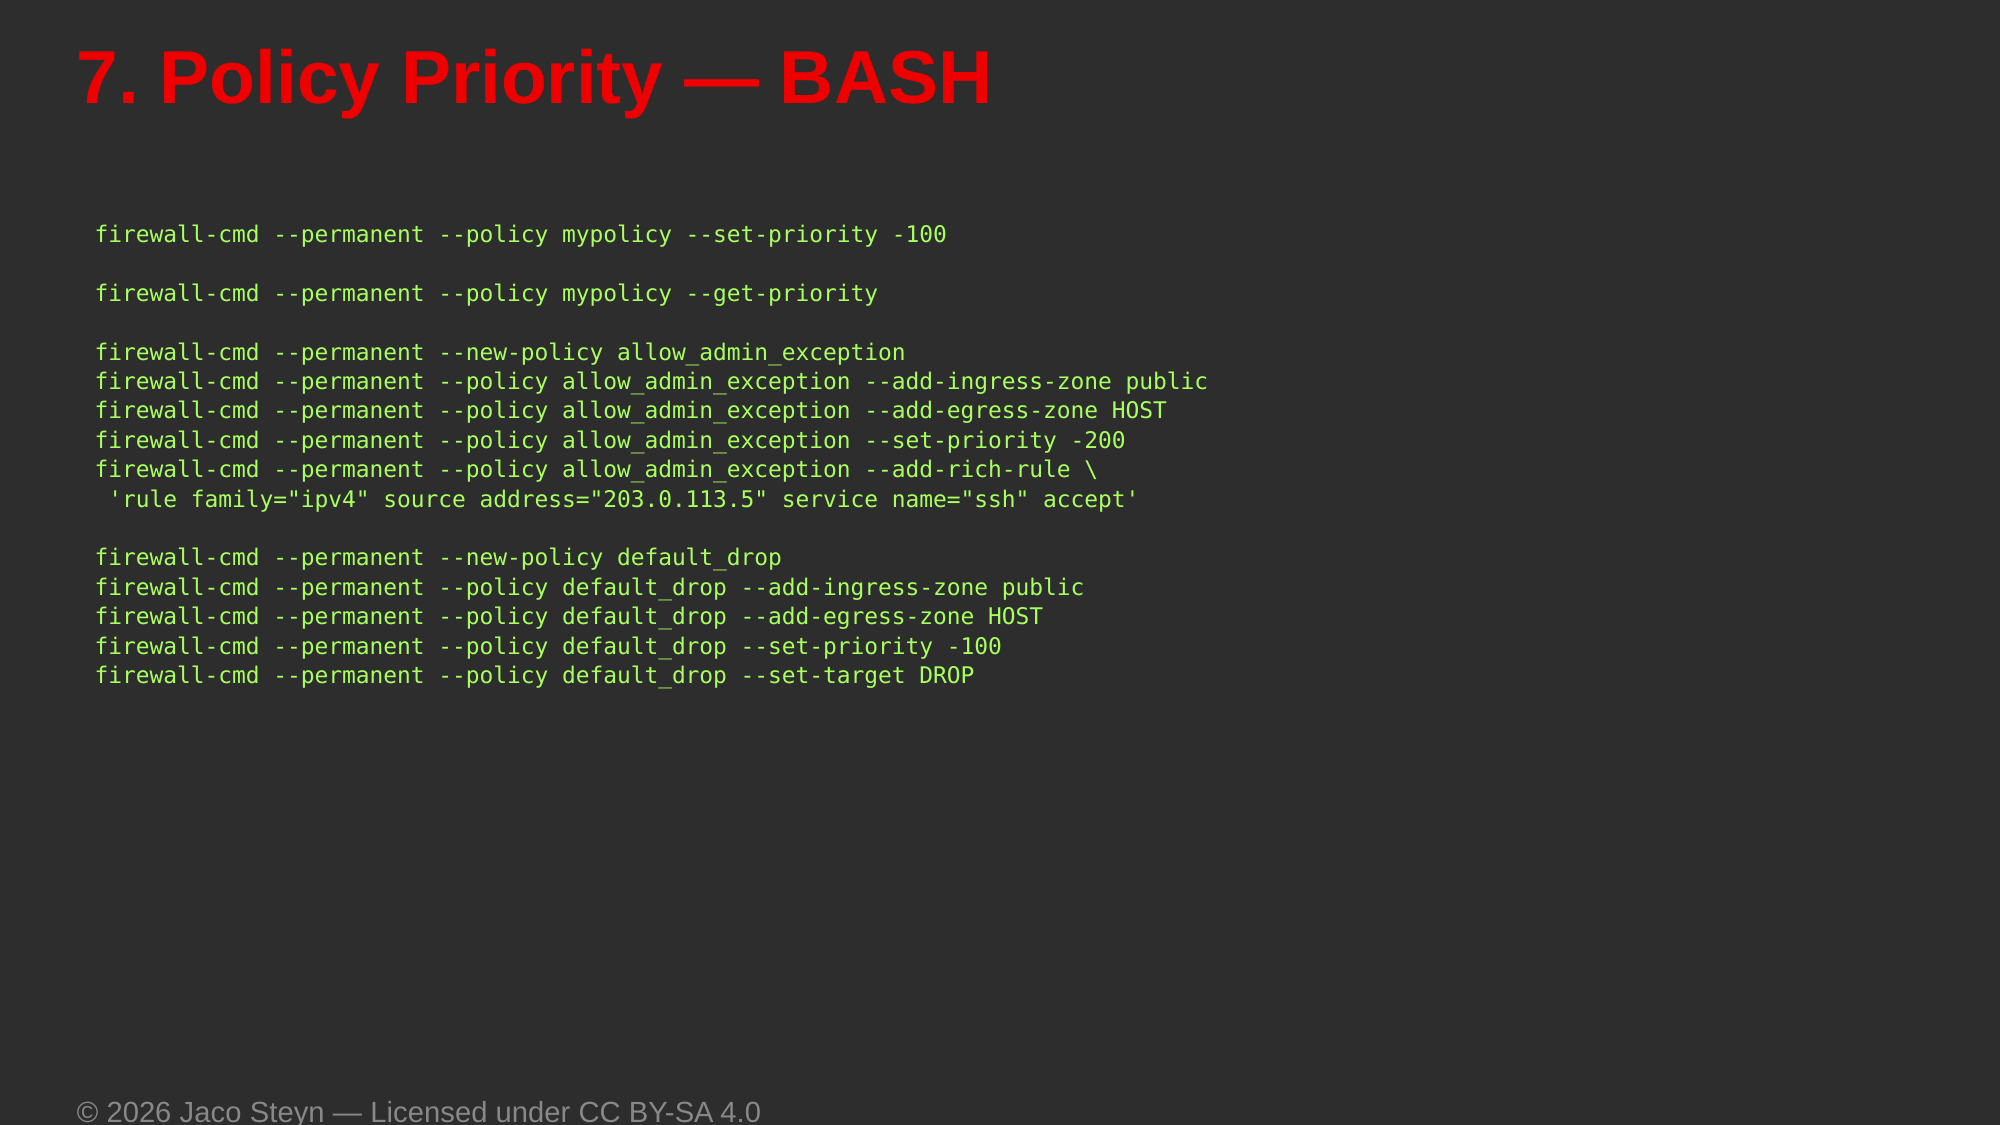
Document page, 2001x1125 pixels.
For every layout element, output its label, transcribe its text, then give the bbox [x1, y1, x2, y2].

text_box 7. Policy Priority — BASH [59, 23, 1942, 178]
text_box firewall-cmd --permanent --policy mypolicy --set-priority -100 firewall-cmd --permanent --policy mypolicy --get-priority firewall-cmd --permanent --new-policy allow_admin_exception firewall-cmd --permanent --policy allow_admin_exception --add-ingress-zone public firewall-cmd --permanent --policy allow_admin_exception --add-egress-zone HOST firewall-cmd --permanent --policy allow_admin_exception --set-priority -200 firewall-cmd --permanent --policy allow_admin_exception --add-rich-rule \ 'rule family="ipv4" source address="203.0.113.5" service name="ssh" accept' firewall-cmd --permanent --new-policy default_drop firewall-cmd --permanent --policy default_drop --add-ingress-zone public firewall-cmd --permanent --policy default_drop --add-egress-zone HOST firewall-cmd --permanent --policy default_drop --set-priority -100 firewall-cmd --permanent --policy default_drop --set-target DROP [59, 194, 1942, 1052]
text_box © 2026 Jaco Steyn — Licensed under CC BY-SA 4.0 [59, 1083, 1942, 1120]
